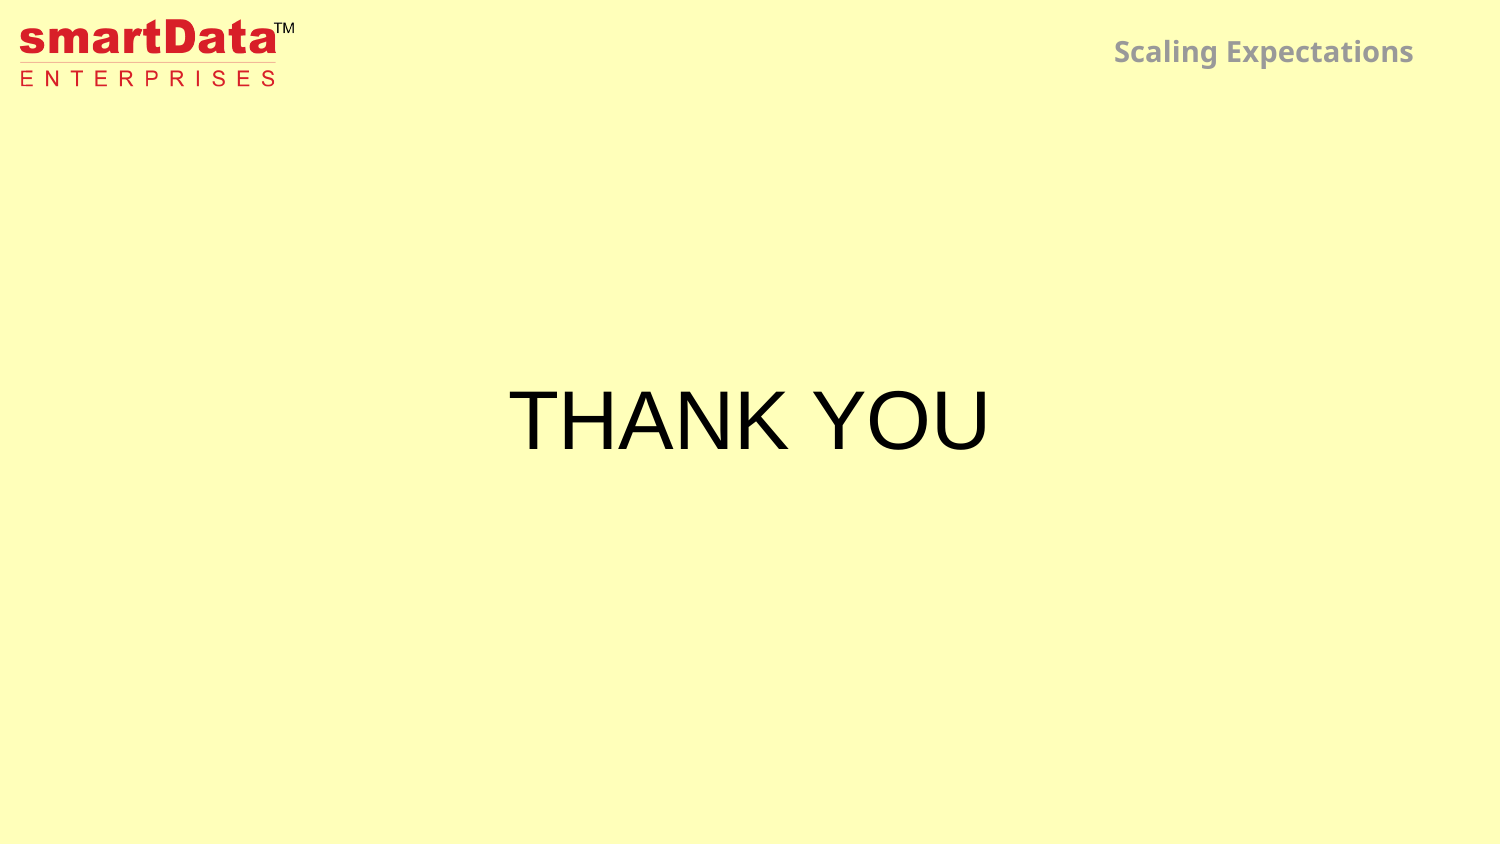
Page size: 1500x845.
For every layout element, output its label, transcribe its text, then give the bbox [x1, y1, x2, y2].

picture [0, 18, 295, 108]
text_box Scaling Expectations [1039, 18, 1490, 94]
text_box THANK YOU [75, 222, 1425, 621]
